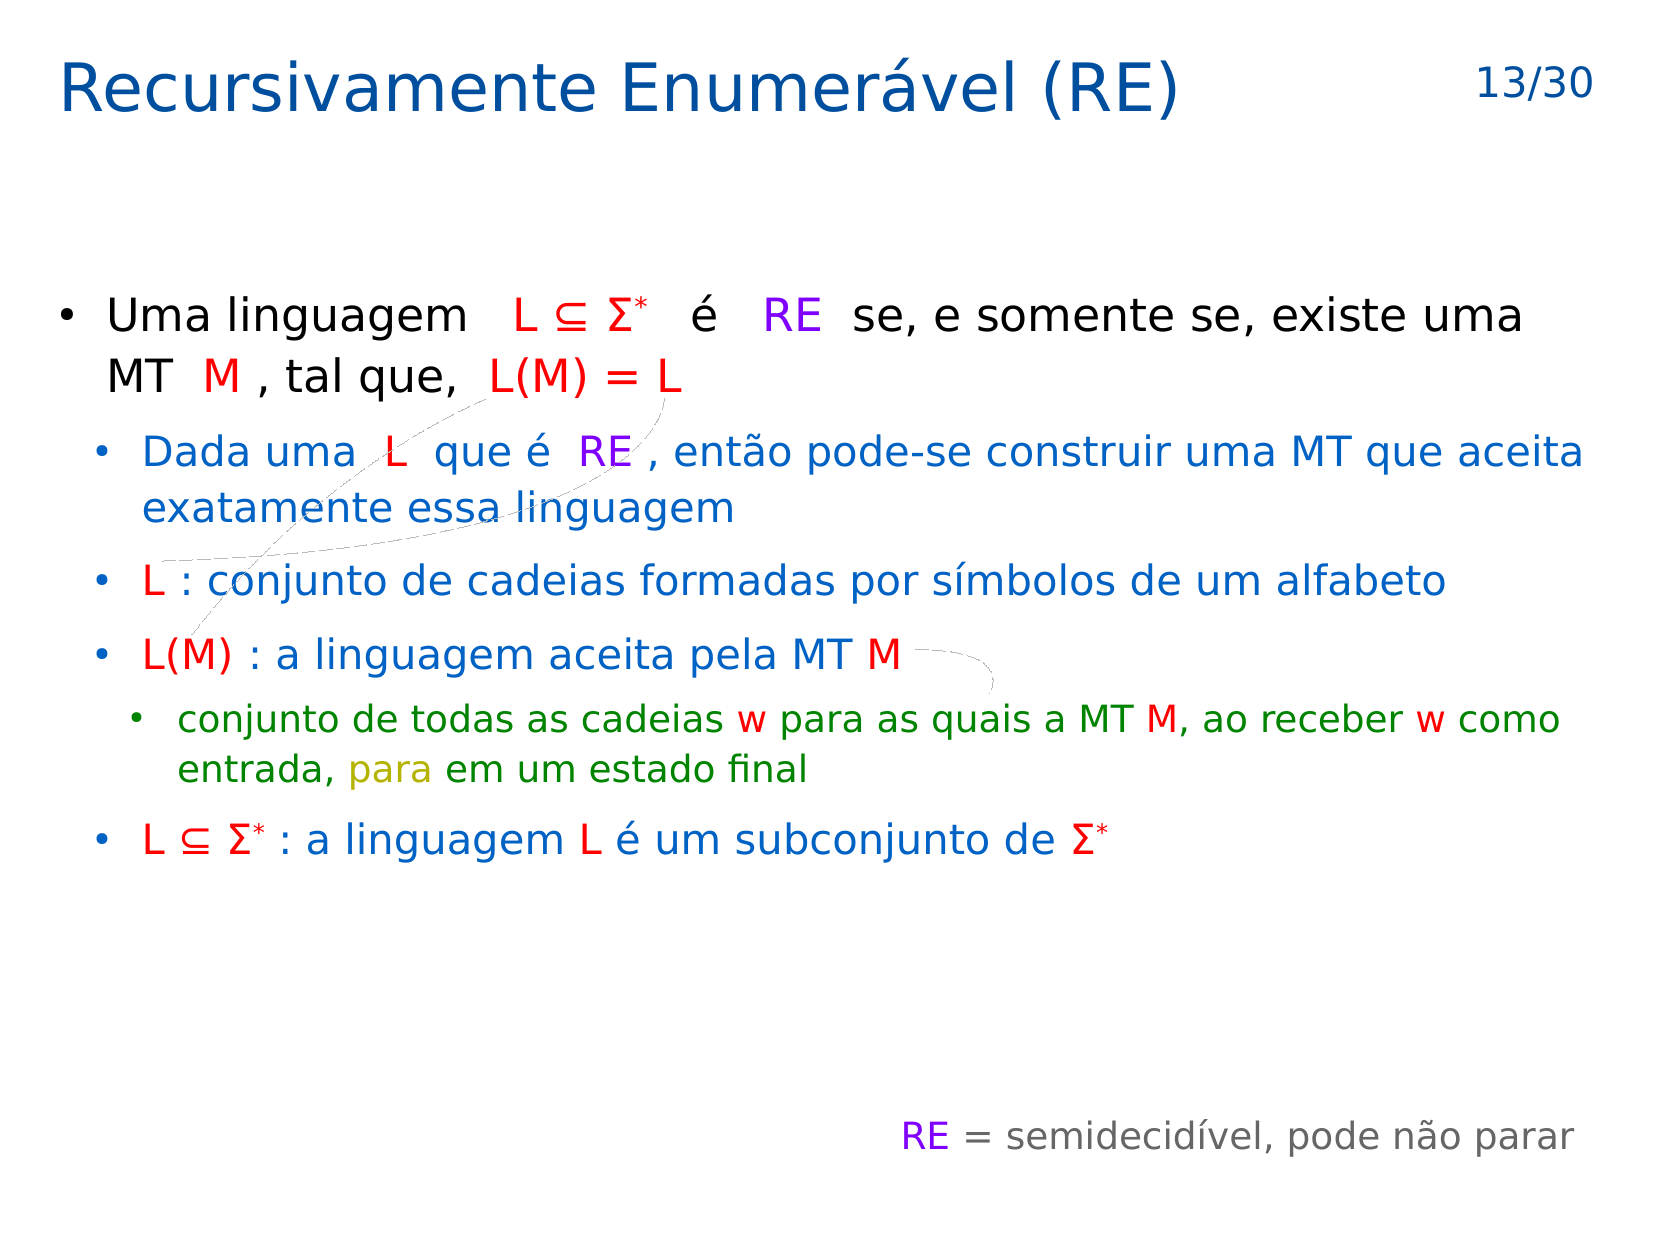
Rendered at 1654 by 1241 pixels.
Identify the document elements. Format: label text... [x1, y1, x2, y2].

list Uma linguagem L ⊆ Σ* é RE se, e somente se, existe uma MT M , tal que, L(M) = L Dada uma L que é RE , então pode-se construir uma MT que aceita exatamente essa linguagem L : conjunto de cadeias formadas por símbolos de um alfabeto L(M) : a linguagem aceita pela MT M conjunto de todas as cadeias w para as quais a MT M, ao receber w como entrada, para em um estado final L ⊆ Σ* : a linguagem L é um subconjunto de Σ* [59, 280, 1595, 1211]
text_box RE = semidecidível, pode não parar [885, 1107, 1595, 1167]
title Recursivamente Enumerável (RE) [59, 49, 1625, 128]
